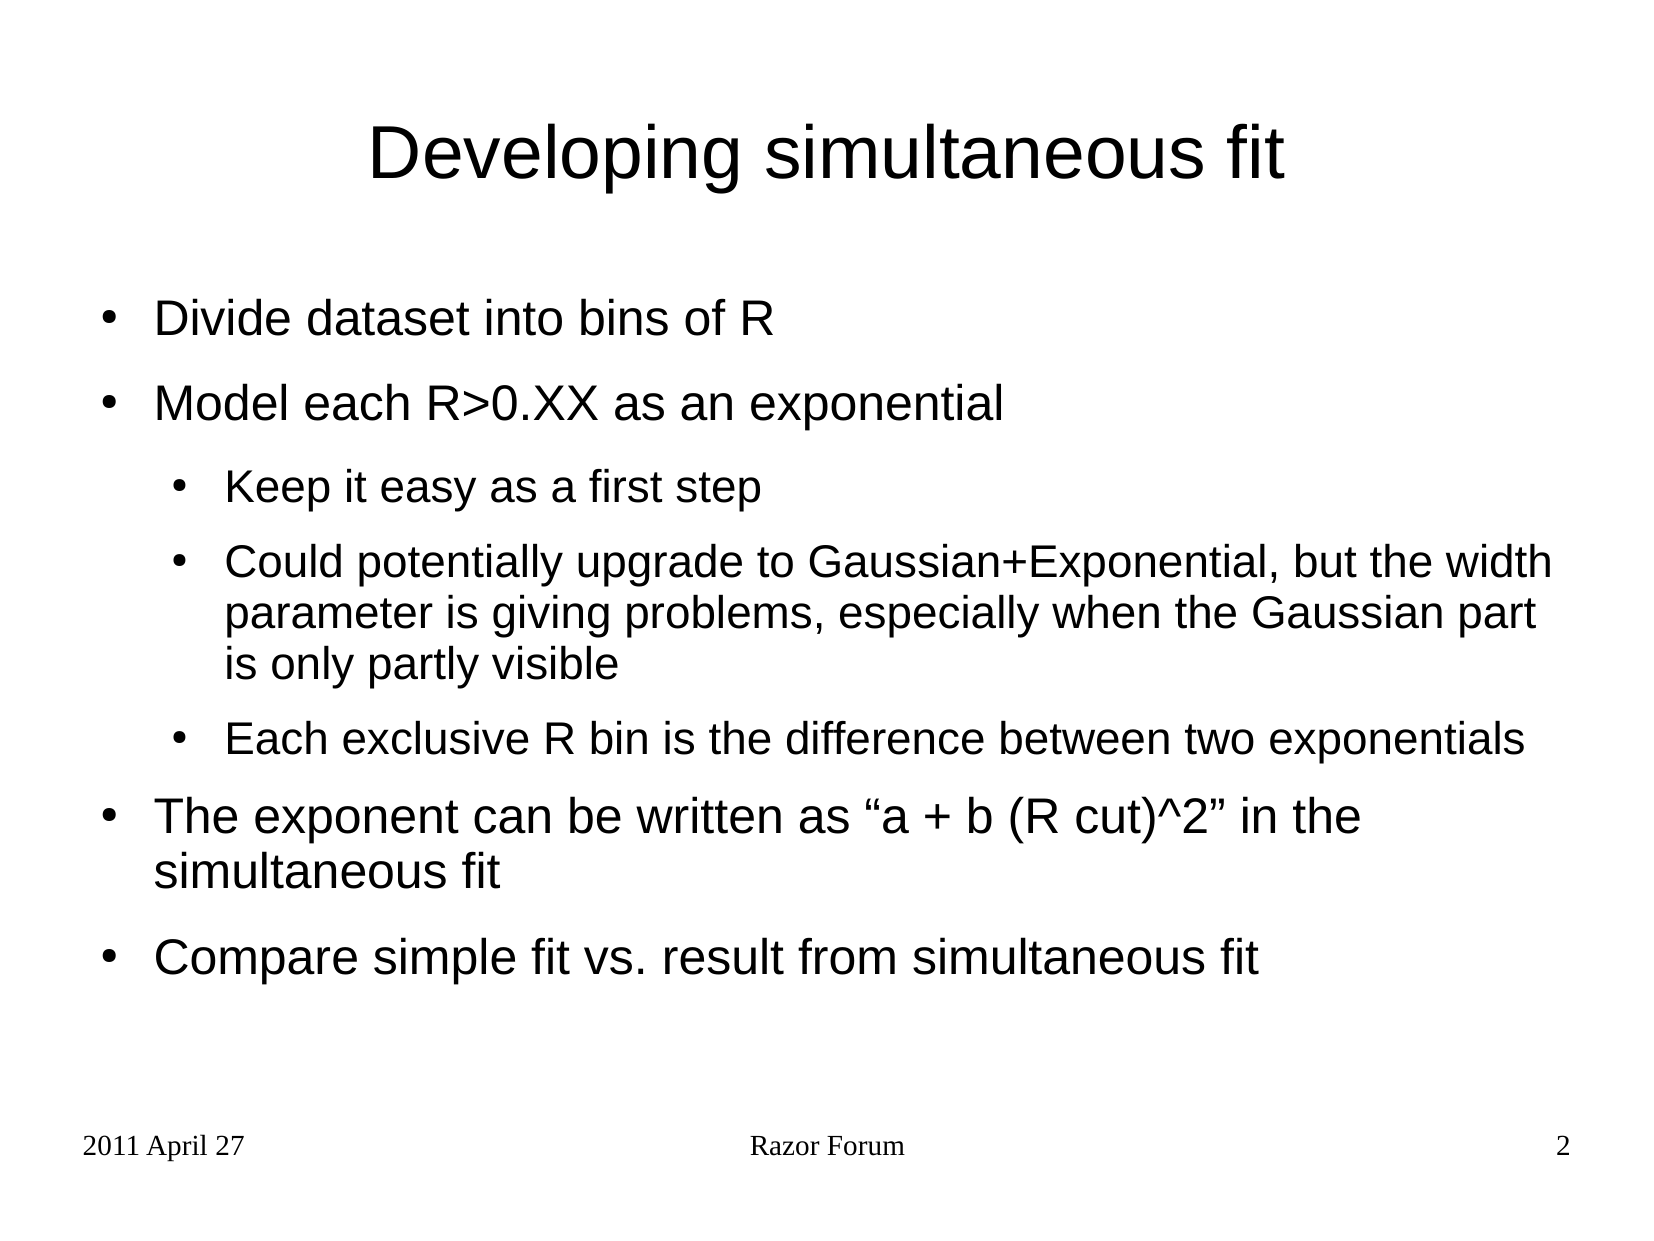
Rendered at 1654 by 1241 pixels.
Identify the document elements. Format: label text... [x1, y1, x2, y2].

title Developing simultaneous fit [82, 49, 1571, 257]
list Divide dataset into bins of R Model each R>0.XX as an exponential Keep it easy as a first step Could potentially upgrade to Gaussian+Exponential, but the width parameter is giving problems, especially when the Gaussian part is only partly visible Each exclusive R bin is the difference between two exponentials The exponent can be written as “a + b (R cut)^2” in the simultaneous fit Compare simple fit vs. result from simultaneous fit [82, 290, 1571, 1094]
